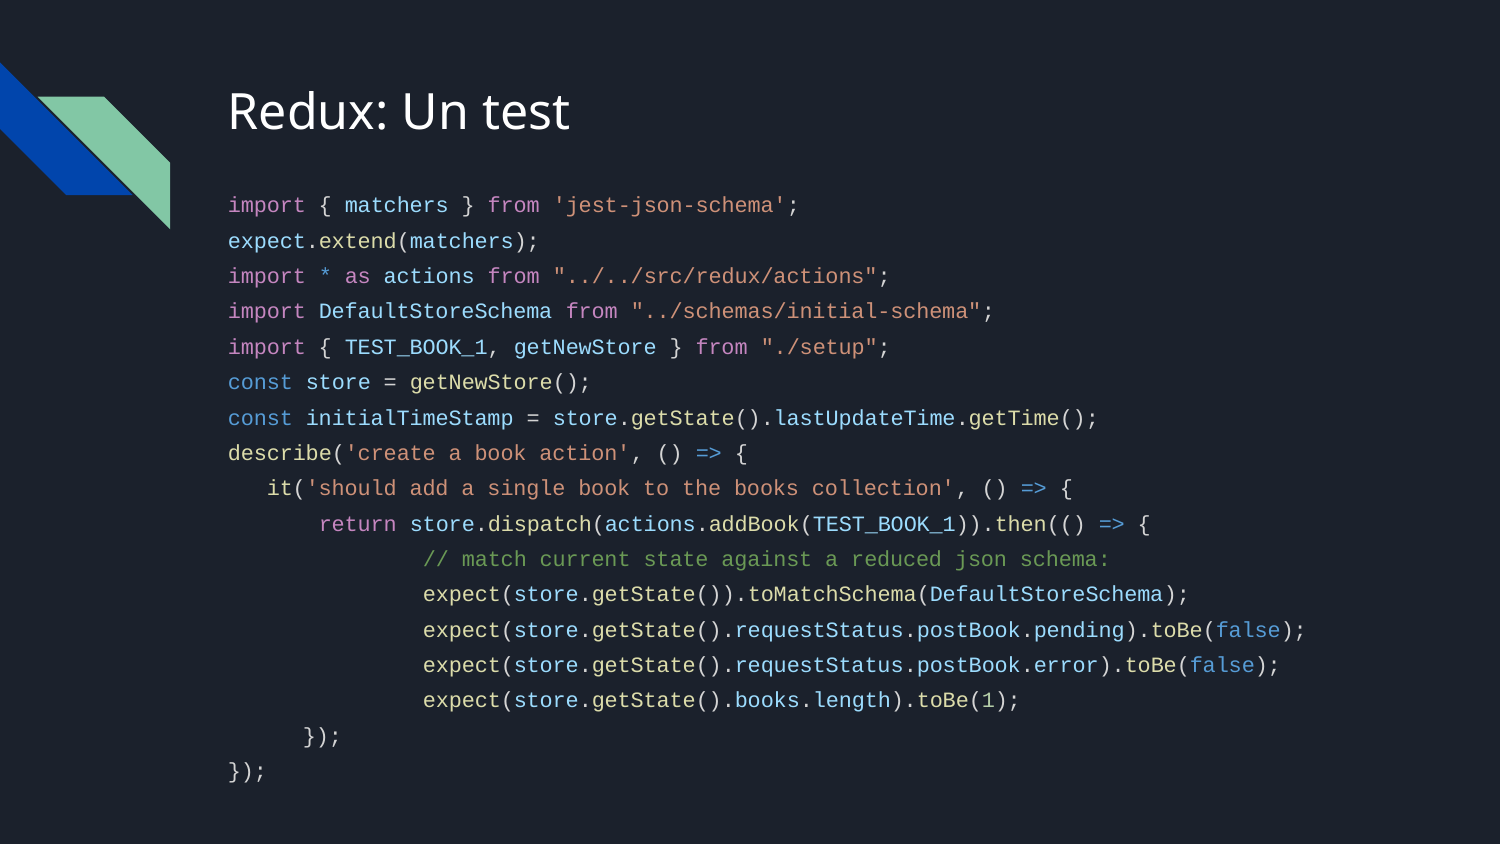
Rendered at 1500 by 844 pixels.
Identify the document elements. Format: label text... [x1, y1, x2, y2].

title Redux: Un test [212, 64, 1368, 166]
list import { matchers } from 'jest-json-schema'; expect.extend(matchers); import * as actions from "../../src/redux/actions"; import DefaultStoreSchema from "../schemas/initial-schema"; import { TEST_BOOK_1, getNewStore } from "./setup"; const store = getNewStore(); const initialTimeStamp = store.getState().lastUpdateTime.getTime(); describe('create a book action', () => { it('should add a single book to the books collection', () => { return store.dispatch(actions.addBook(TEST_BOOK_1)).then(() => { // match current state against a reduced json schema: expect(store.getState()).toMatchSchema(DefaultStoreSchema); expect(store.getState().requestStatus.postBook.pending).toBe(false); expect(store.getState().requestStatus.postBook.error).toBe(false); expect(store.getState().books.length).toBe(1); }); }); [212, 166, 1368, 791]
